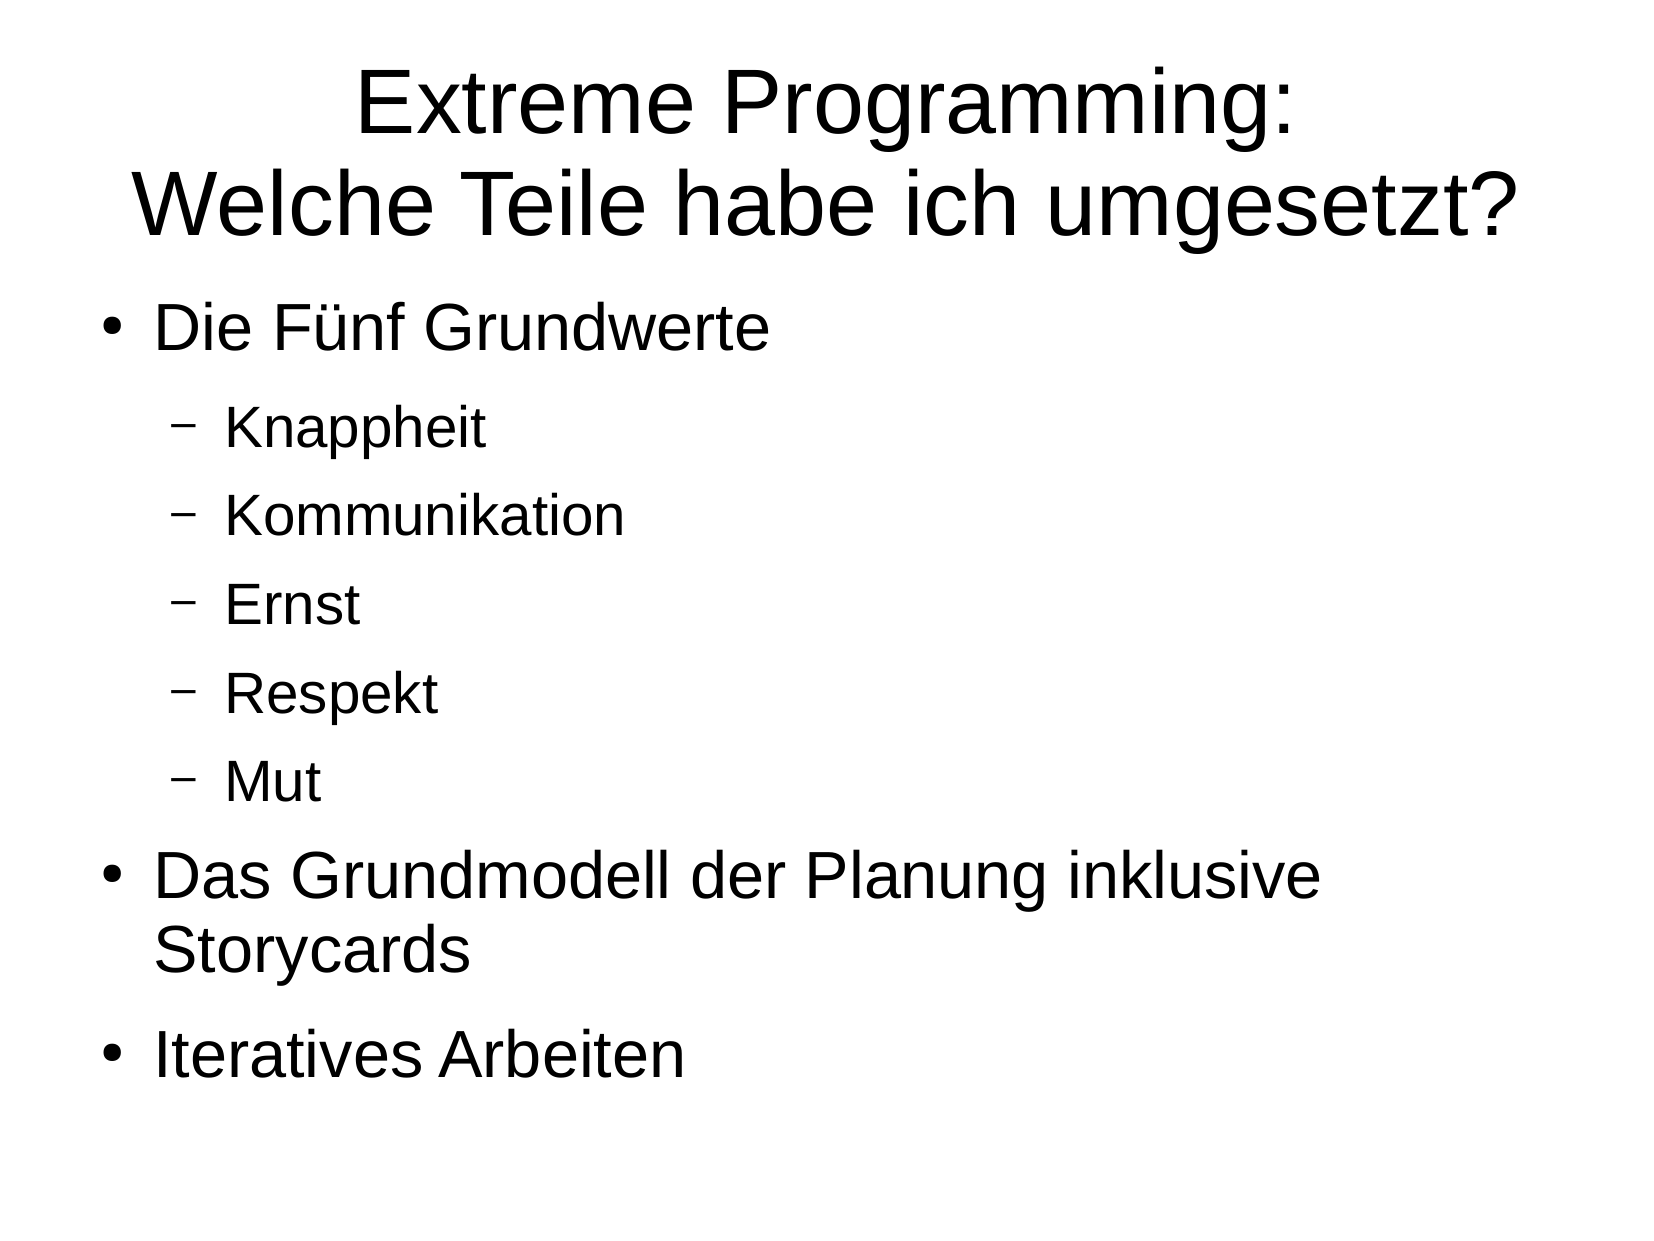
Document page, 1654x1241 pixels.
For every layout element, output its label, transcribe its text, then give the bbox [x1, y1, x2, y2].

list Die Fünf Grundwerte Knappheit Kommunikation Ernst Respekt Mut Das Grundmodell der Planung inklusive Storycards Iteratives Arbeiten [82, 290, 1571, 1109]
title Extreme Programming: Welche Teile habe ich umgesetzt? [82, 49, 1571, 257]
